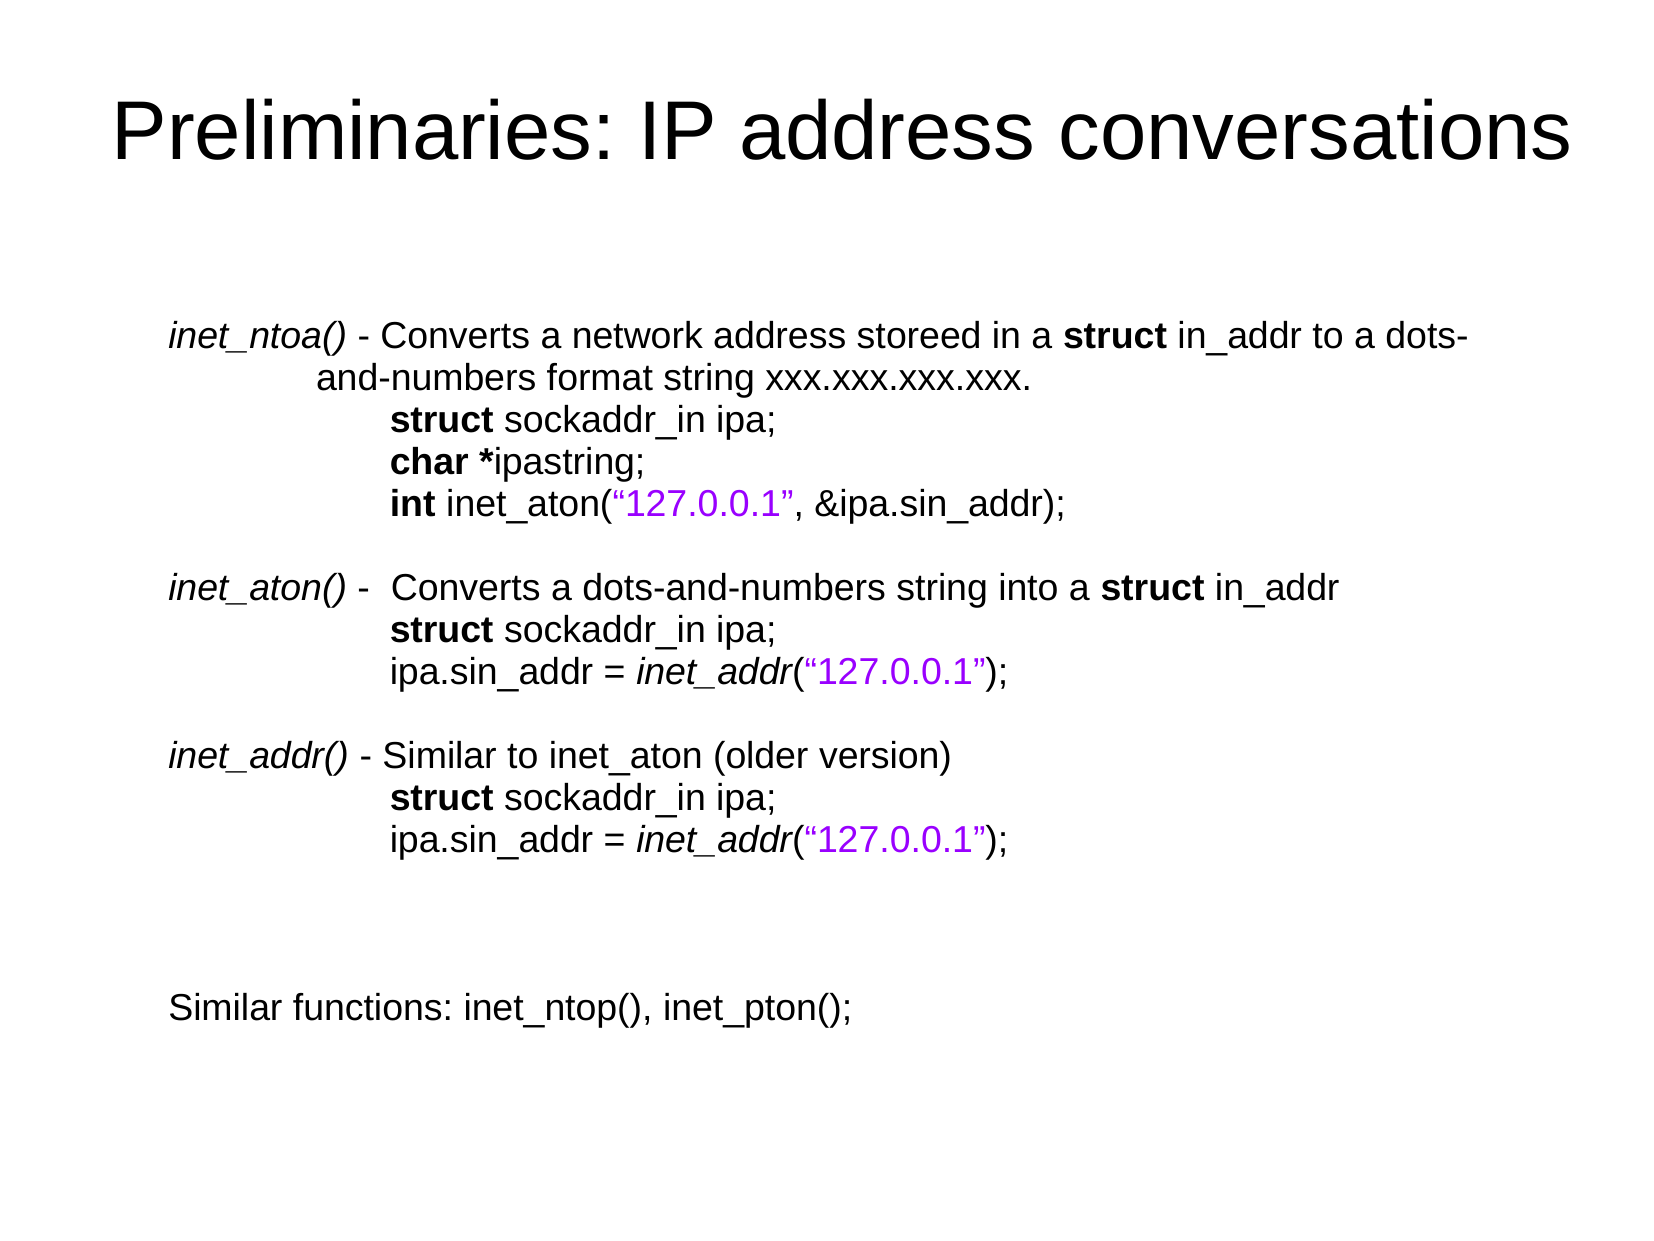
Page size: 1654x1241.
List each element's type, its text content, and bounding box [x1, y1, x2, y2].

text_box inet_ntoa() - Converts a network address storeed in a struct in_addr to a dots- and-numbers format string xxx.xxx.xxx.xxx. struct sockaddr_in ipa; char *ipastring; int inet_aton(“127.0.0.1”, &ipa.sin_addr); inet_aton() - Converts a dots-and-numbers string into a struct in_addr struct sockaddr_in ipa; ipa.sin_addr = inet_addr(“127.0.0.1”); inet_addr() - Similar to inet_aton (older version) struct sockaddr_in ipa; ipa.sin_addr = inet_addr(“127.0.0.1”); Similar functions: inet_ntop(), inet_pton(); [153, 307, 1512, 1078]
text_box Preliminaries: IP address conversations [70, 83, 1615, 178]
